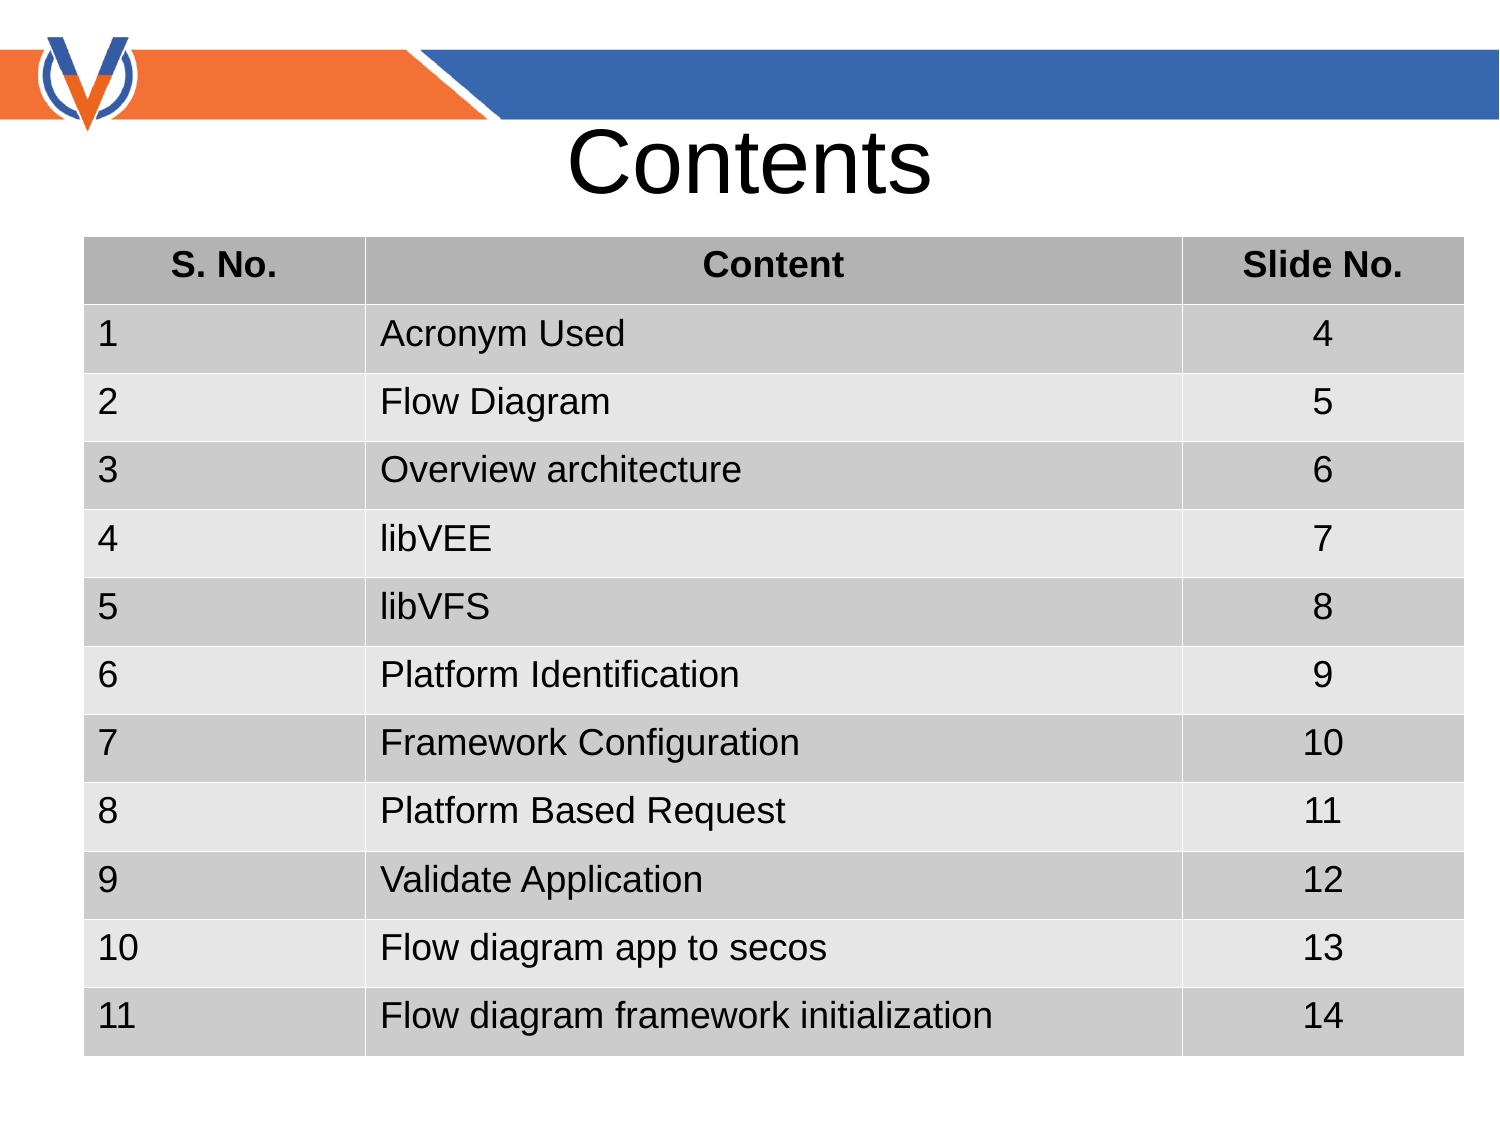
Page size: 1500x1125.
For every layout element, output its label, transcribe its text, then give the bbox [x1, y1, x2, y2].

picture [0, 37, 1499, 132]
table_cell 1 [84, 305, 365, 373]
table_header Slide No. [1183, 237, 1464, 304]
table_cell Flow diagram app to secos [366, 920, 1182, 987]
table_cell Framework Configuration [366, 715, 1182, 782]
table_cell 5 [84, 578, 365, 646]
table_cell 5 [1183, 374, 1464, 441]
table_cell 10 [1183, 715, 1464, 782]
table_cell Validate Application [366, 852, 1182, 919]
table_cell 8 [84, 783, 365, 851]
table_cell Acronym Used [366, 305, 1182, 373]
table_cell Flow diagram framework initialization [366, 988, 1182, 1056]
table_cell 7 [84, 715, 365, 782]
table_cell Flow Diagram [366, 374, 1182, 441]
table_cell 8 [1183, 578, 1464, 646]
table_header S. No. [84, 237, 365, 304]
table_cell 9 [84, 852, 365, 919]
text_box Contents [74, 62, 1425, 251]
table_header Content [366, 237, 1182, 304]
table_cell libVEE [366, 510, 1182, 577]
table_cell 11 [1183, 783, 1464, 851]
table_cell 10 [84, 920, 365, 987]
table_cell 13 [1183, 920, 1464, 987]
table_cell 4 [84, 510, 365, 577]
table_cell libVFS [366, 578, 1182, 646]
table_cell Overview architecture [366, 442, 1182, 509]
table_cell 11 [84, 988, 365, 1056]
table_cell 3 [84, 442, 365, 509]
table_cell 14 [1183, 988, 1464, 1056]
table_cell 6 [84, 647, 365, 714]
table_cell 7 [1183, 510, 1464, 577]
table_cell 4 [1183, 305, 1464, 373]
table_cell 9 [1183, 647, 1464, 714]
table_cell 2 [84, 374, 365, 441]
table_cell 6 [1183, 442, 1464, 509]
table_cell 12 [1183, 852, 1464, 919]
table_cell Platform Based Request [366, 783, 1182, 851]
table_cell Platform Identification [366, 647, 1182, 714]
